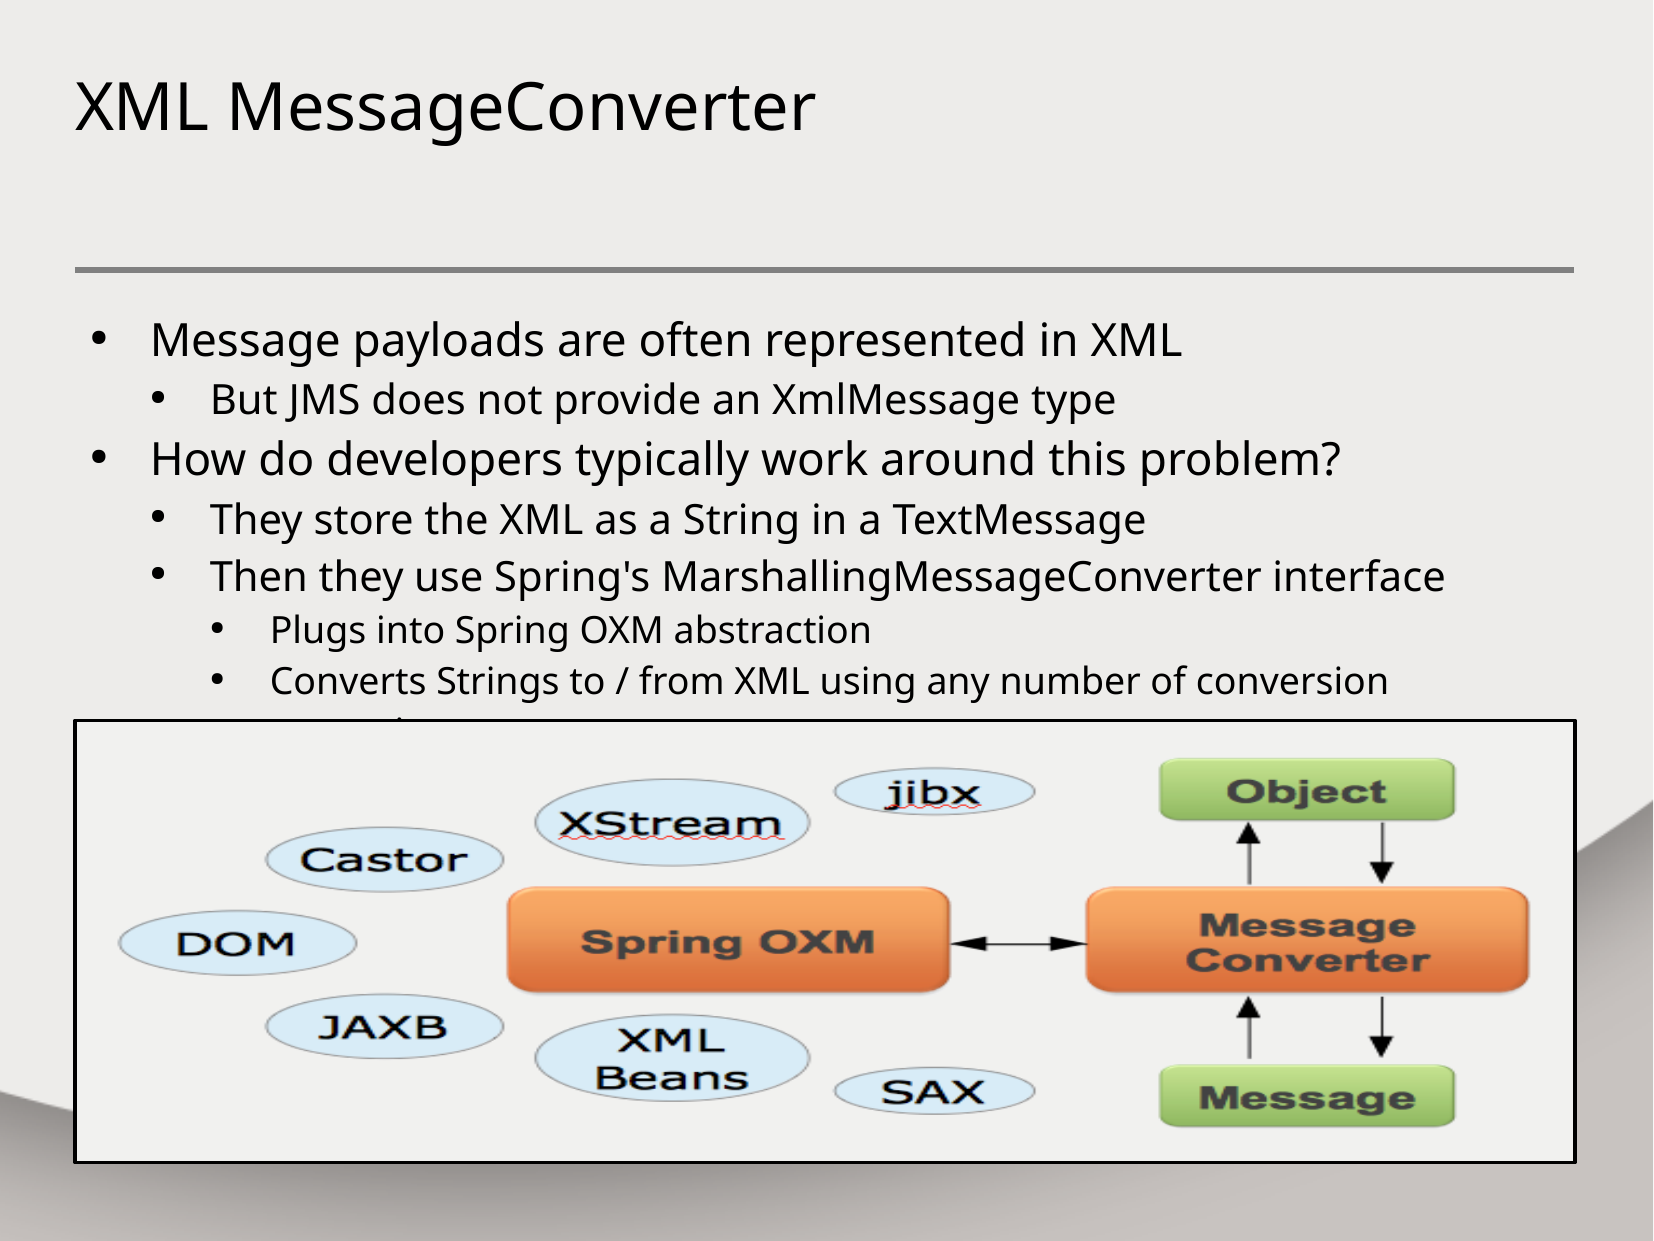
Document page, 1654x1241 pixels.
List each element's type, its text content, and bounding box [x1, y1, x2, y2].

text_box Message payloads are often represented in XML But JMS does not provide an XmlMessage type How do developers typically work around this problem? They store the XML as a String in a TextMessage Then they use Spring's MarshallingMessageConverter interface Plugs into Spring OXM abstraction Converts Strings to / from XML using any number of conversion strategies [75, 300, 1576, 719]
picture [0, 0, 1654, 1241]
title XML MessageConverter [75, 75, 1575, 226]
